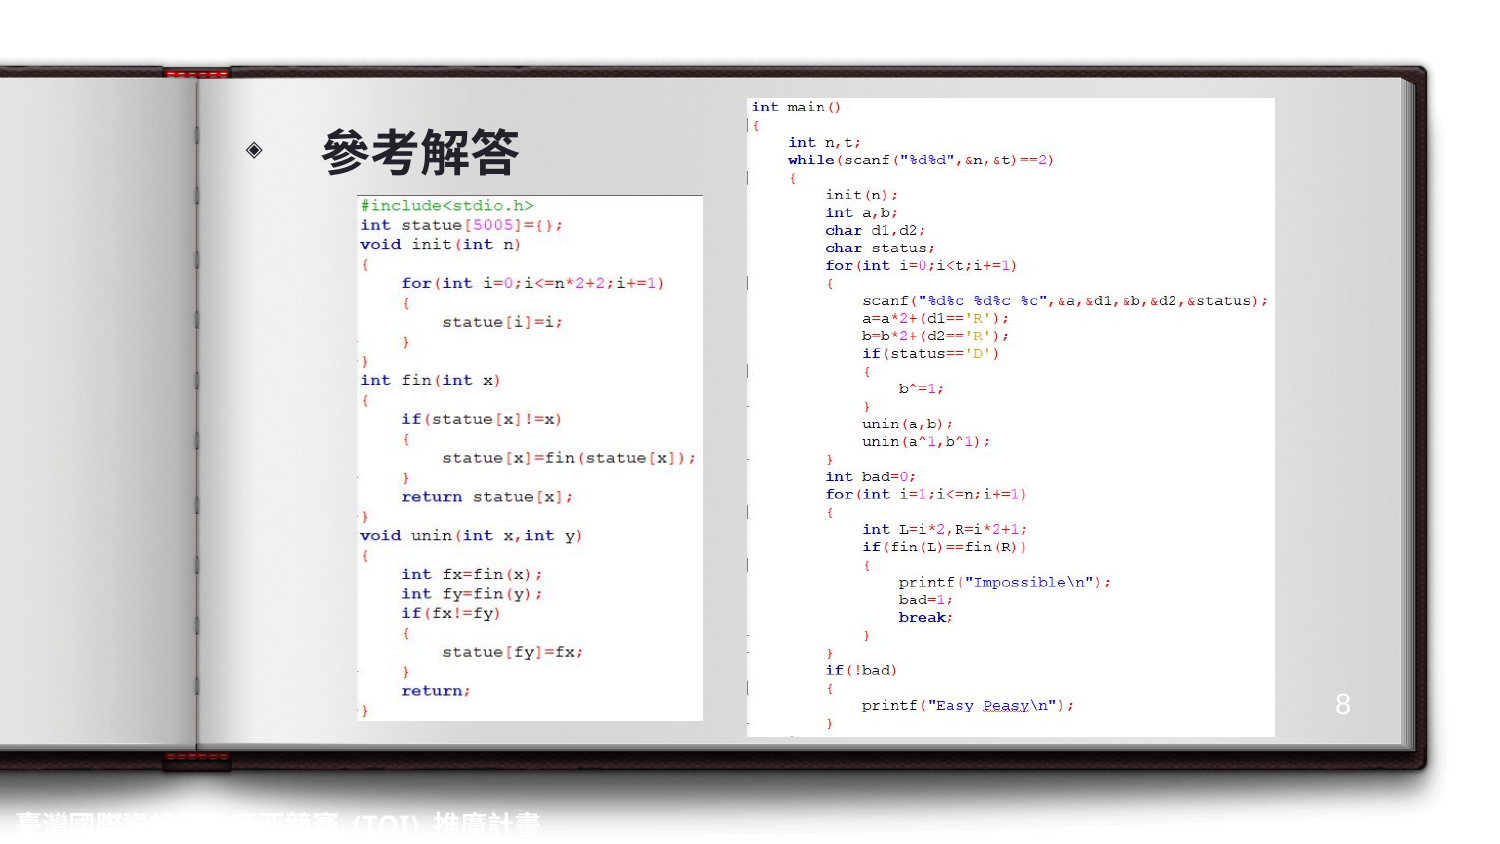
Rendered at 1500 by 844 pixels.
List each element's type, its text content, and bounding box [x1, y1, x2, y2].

text_box 參考解答 [230, 98, 747, 188]
text_box <編號> [1320, 672, 1386, 737]
picture [0, 0, 1500, 844]
